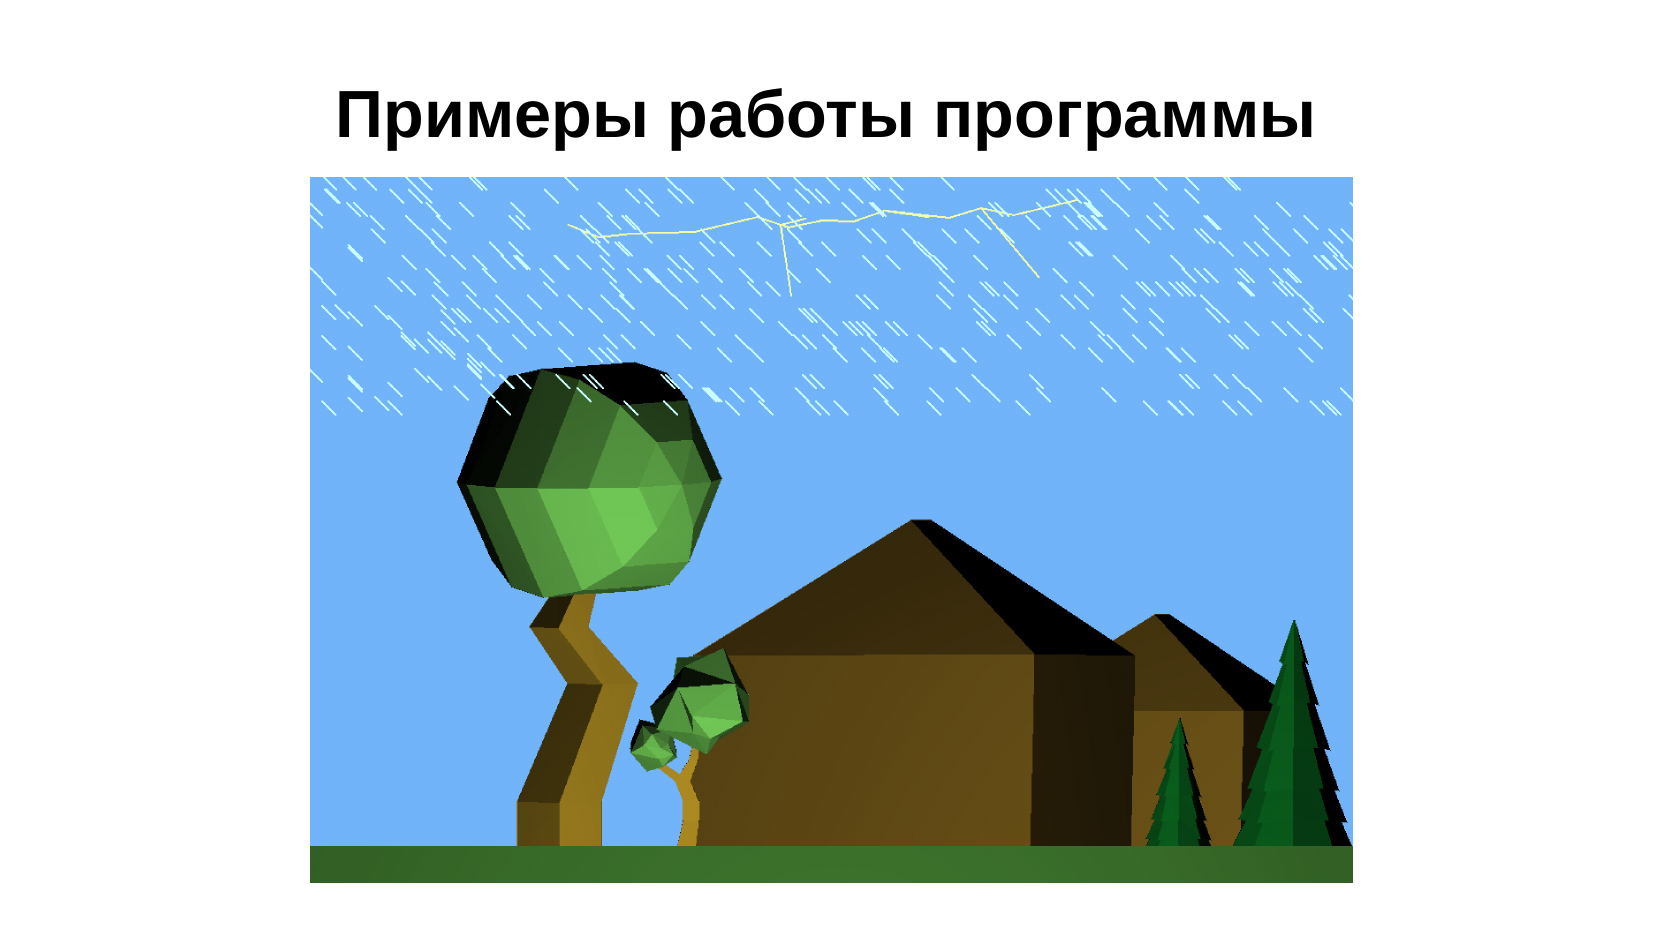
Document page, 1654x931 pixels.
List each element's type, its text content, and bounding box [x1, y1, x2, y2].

title Примеры работы программы [82, 37, 1571, 193]
picture [310, 177, 1359, 886]
